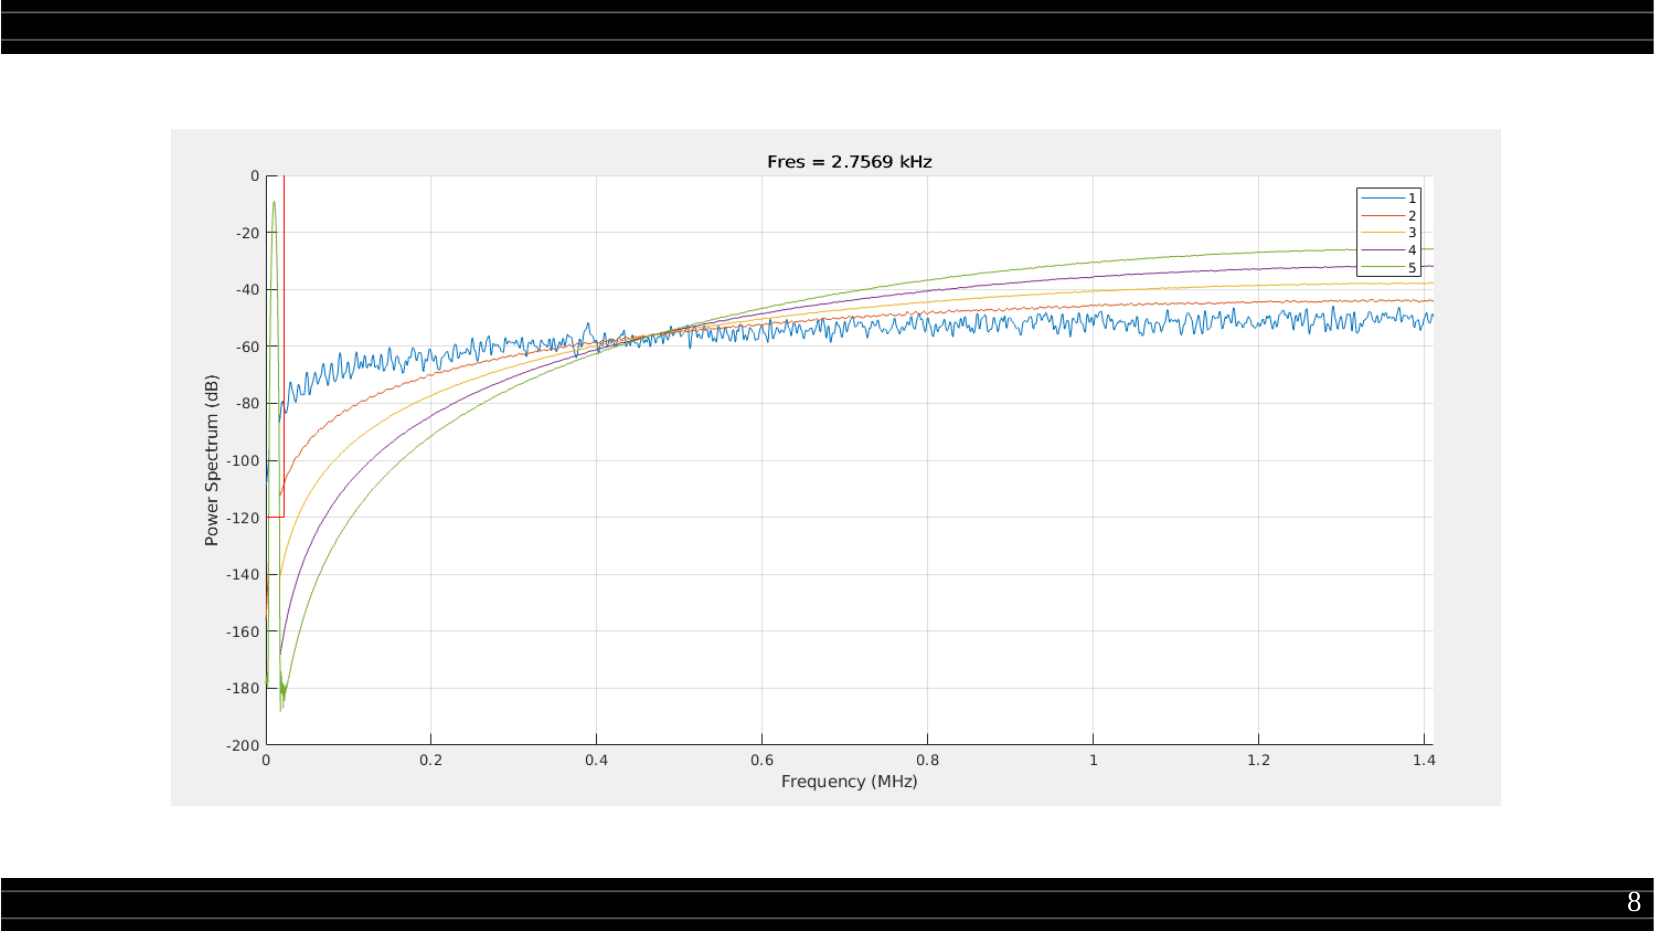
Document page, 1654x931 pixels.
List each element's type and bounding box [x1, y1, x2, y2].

picture [1, 878, 1654, 931]
picture [171, 129, 1501, 806]
picture [1, 0, 1654, 54]
